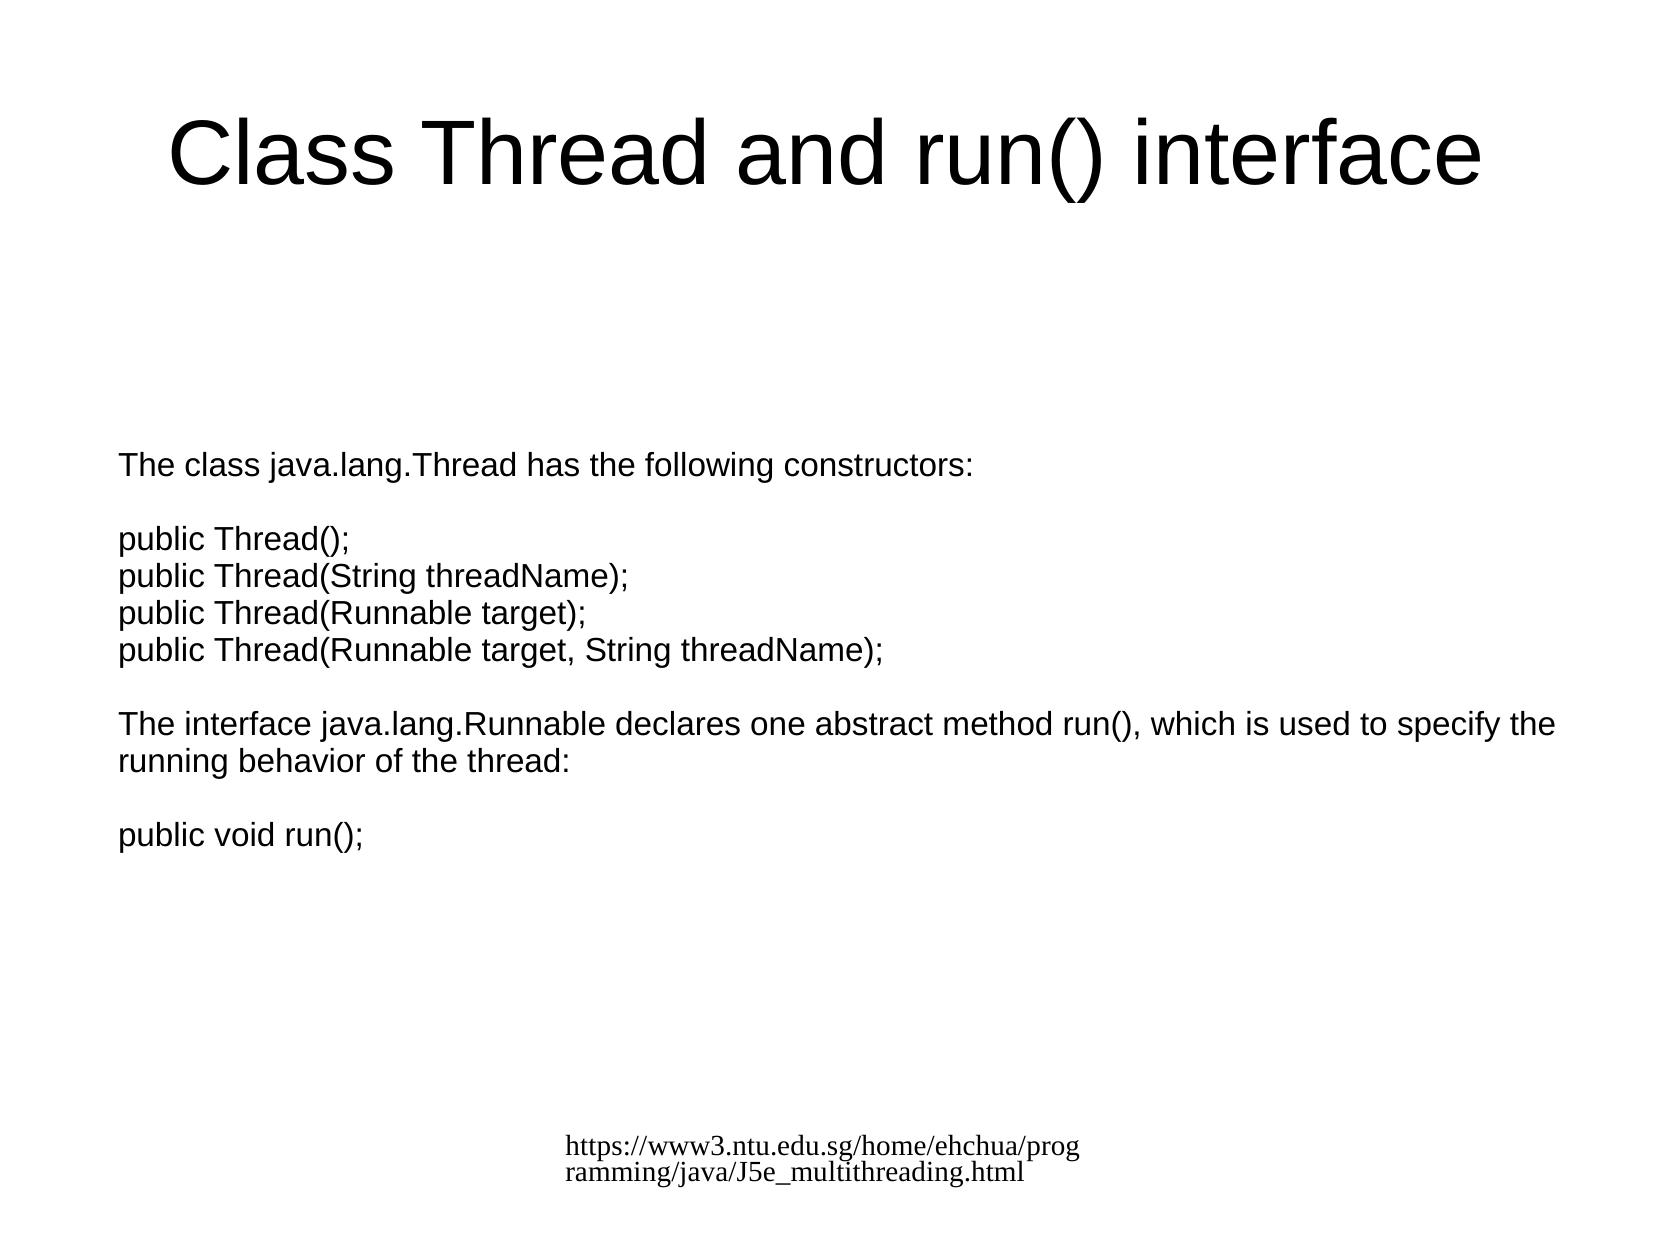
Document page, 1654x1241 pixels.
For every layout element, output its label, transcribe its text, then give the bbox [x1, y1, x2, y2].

subtitle The class java.lang.Thread has the following constructors: public Thread(); public Thread(String threadName); public Thread(Runnable target); public Thread(Runnable target, String threadName); The interface java.lang.Runnable declares one abstract method run(), which is used to specify the running behavior of the thread: public void run(); [82, 290, 1571, 1010]
title Class Thread and run() interface [82, 49, 1571, 257]
